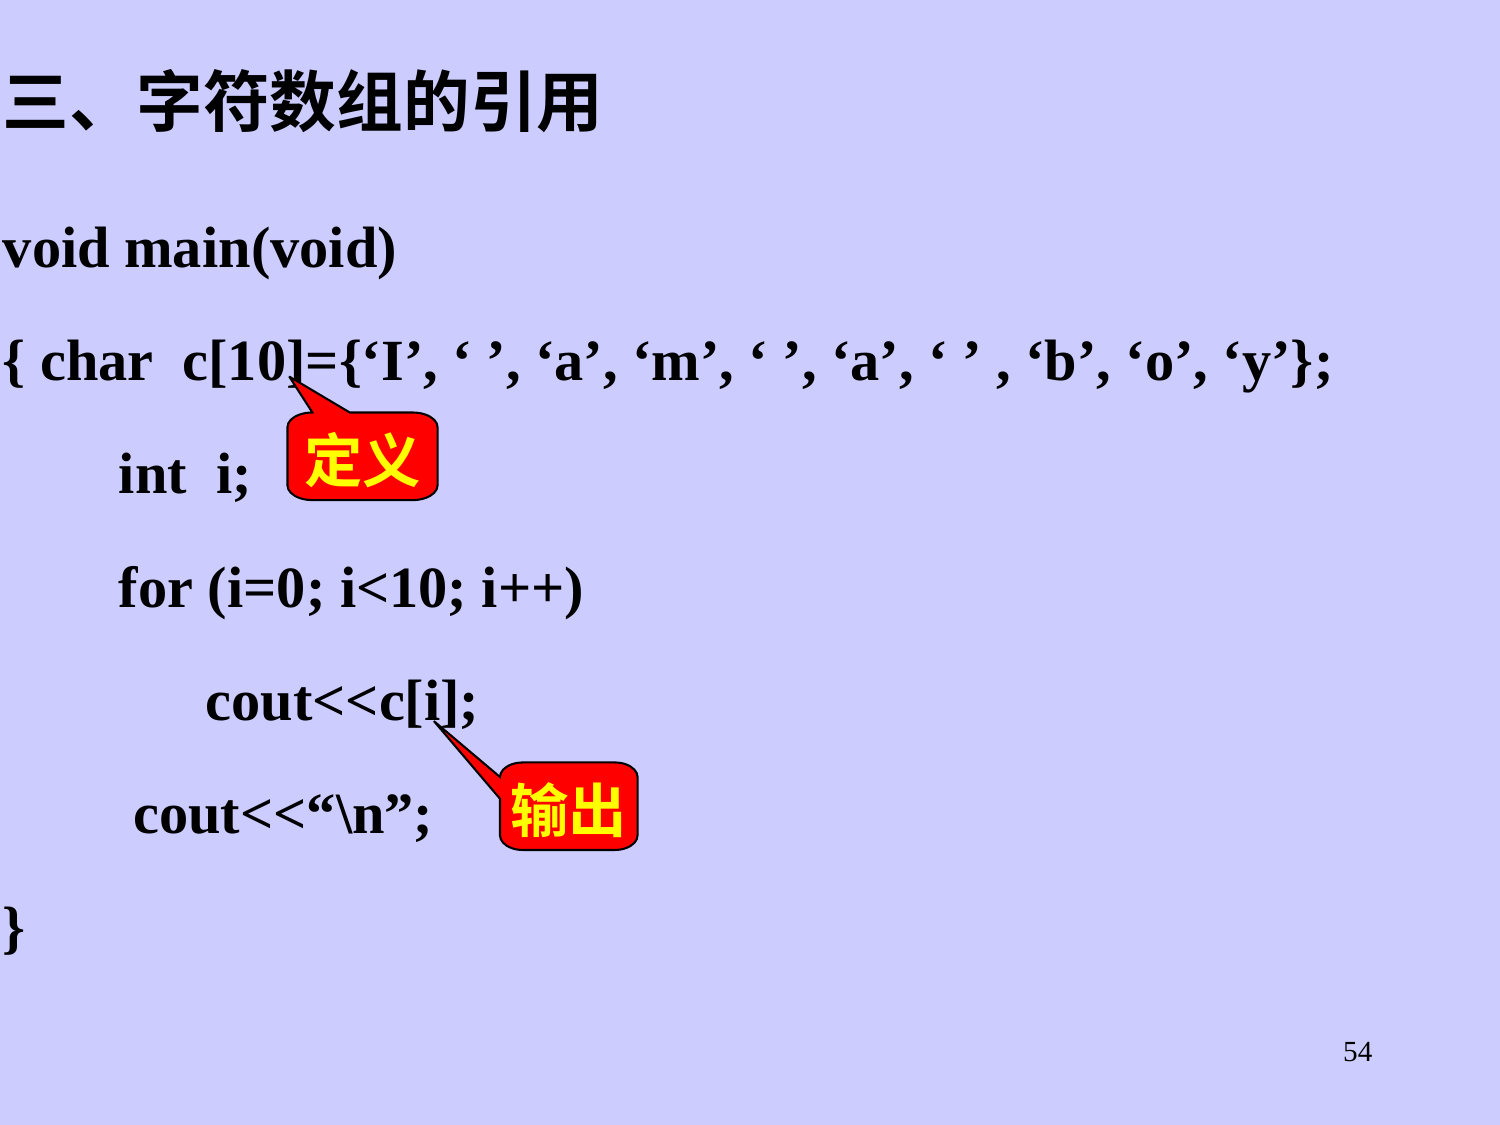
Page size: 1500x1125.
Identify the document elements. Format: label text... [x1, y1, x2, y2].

text_box <编号> [1074, 1025, 1388, 1101]
text_box void main(void) { char c[10]={‘I’, ‘ ’, ‘a’, ‘m’, ‘ ’, ‘a’, ‘ ’ , ‘b’, ‘o’, ‘y’}; int i; for (i=0; i<10; i++) cout<<c[i]; cout<<“\n”; } [0, 200, 1426, 961]
text_box 三、字符数组的引用 [0, 50, 1500, 142]
text_box 输出 [433, 721, 638, 850]
text_box 定义 [287, 376, 438, 501]
